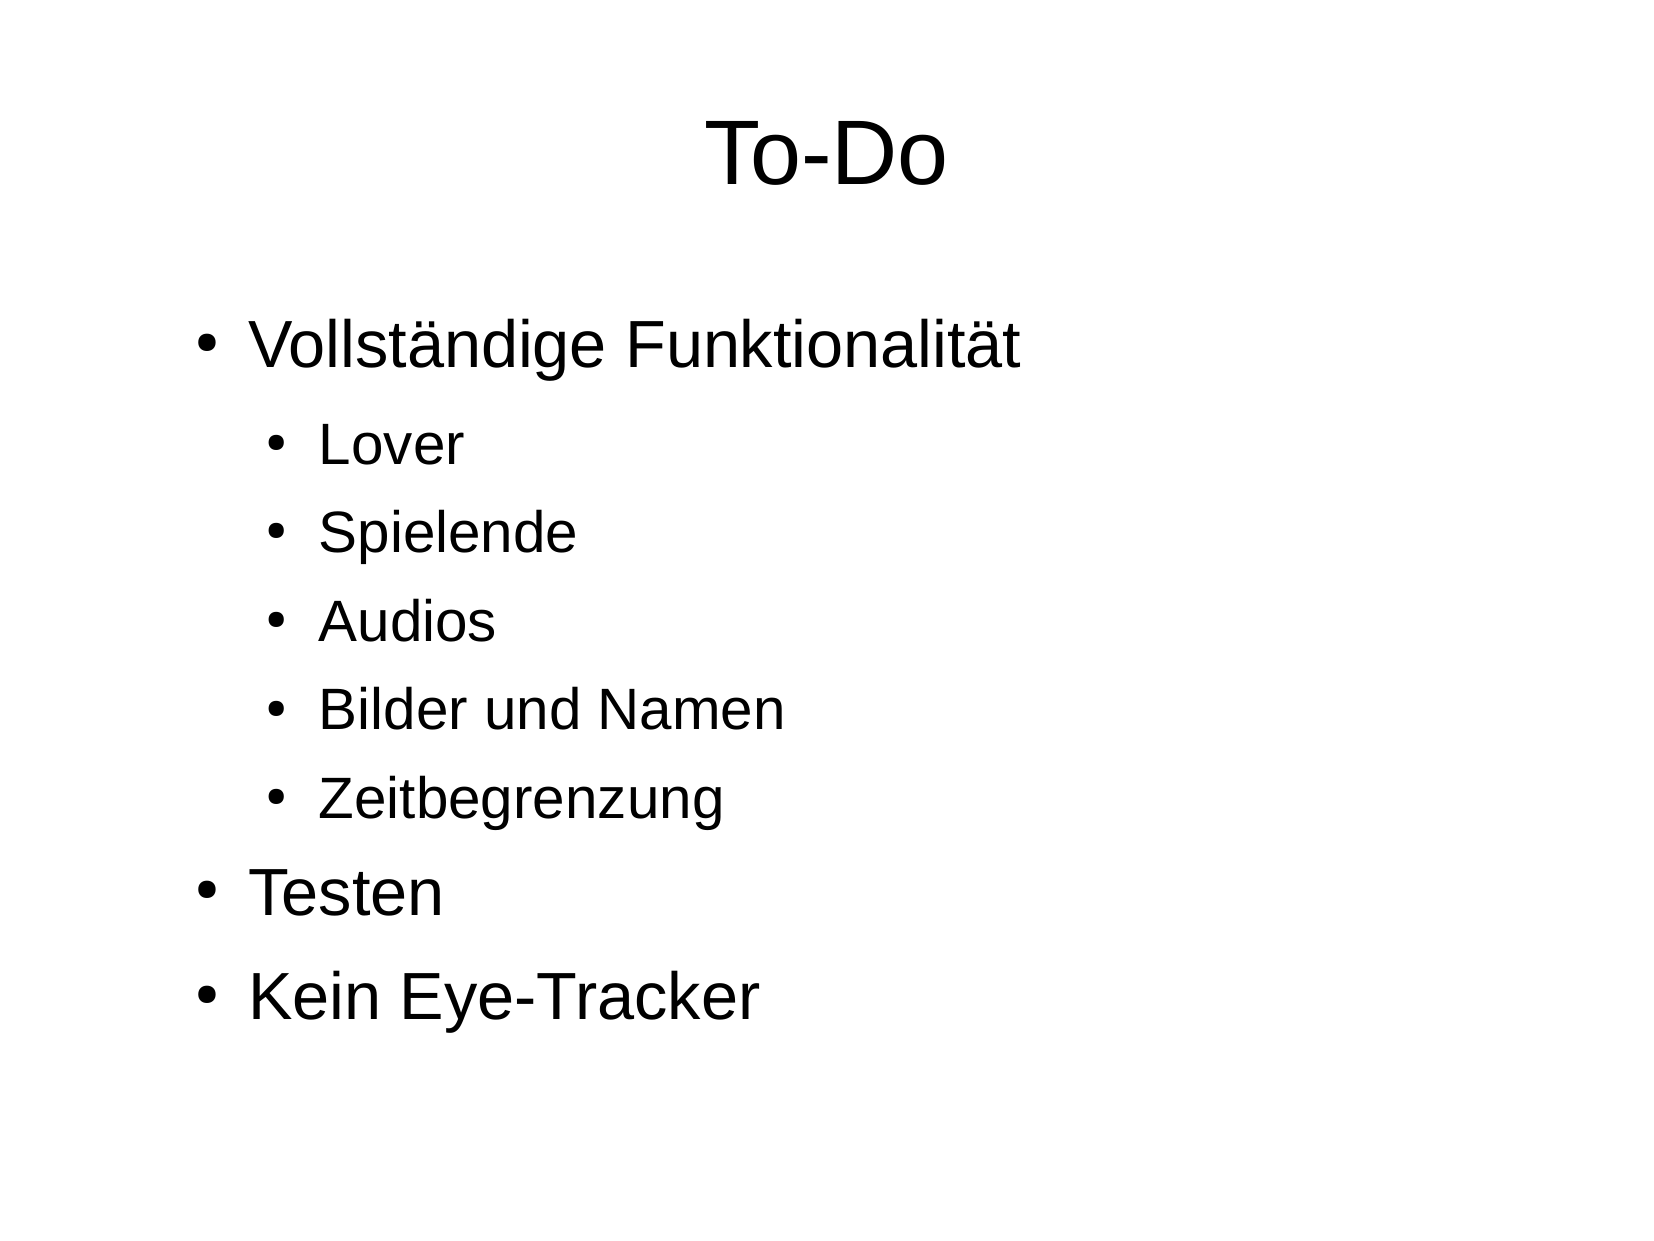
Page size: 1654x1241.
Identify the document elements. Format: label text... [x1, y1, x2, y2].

title To-Do [82, 49, 1571, 257]
list Vollständige Funktionalität Lover Spielende Audios Bilder und Namen Zeitbegrenzung Testen Kein Eye-Tracker [177, 307, 1654, 1034]
